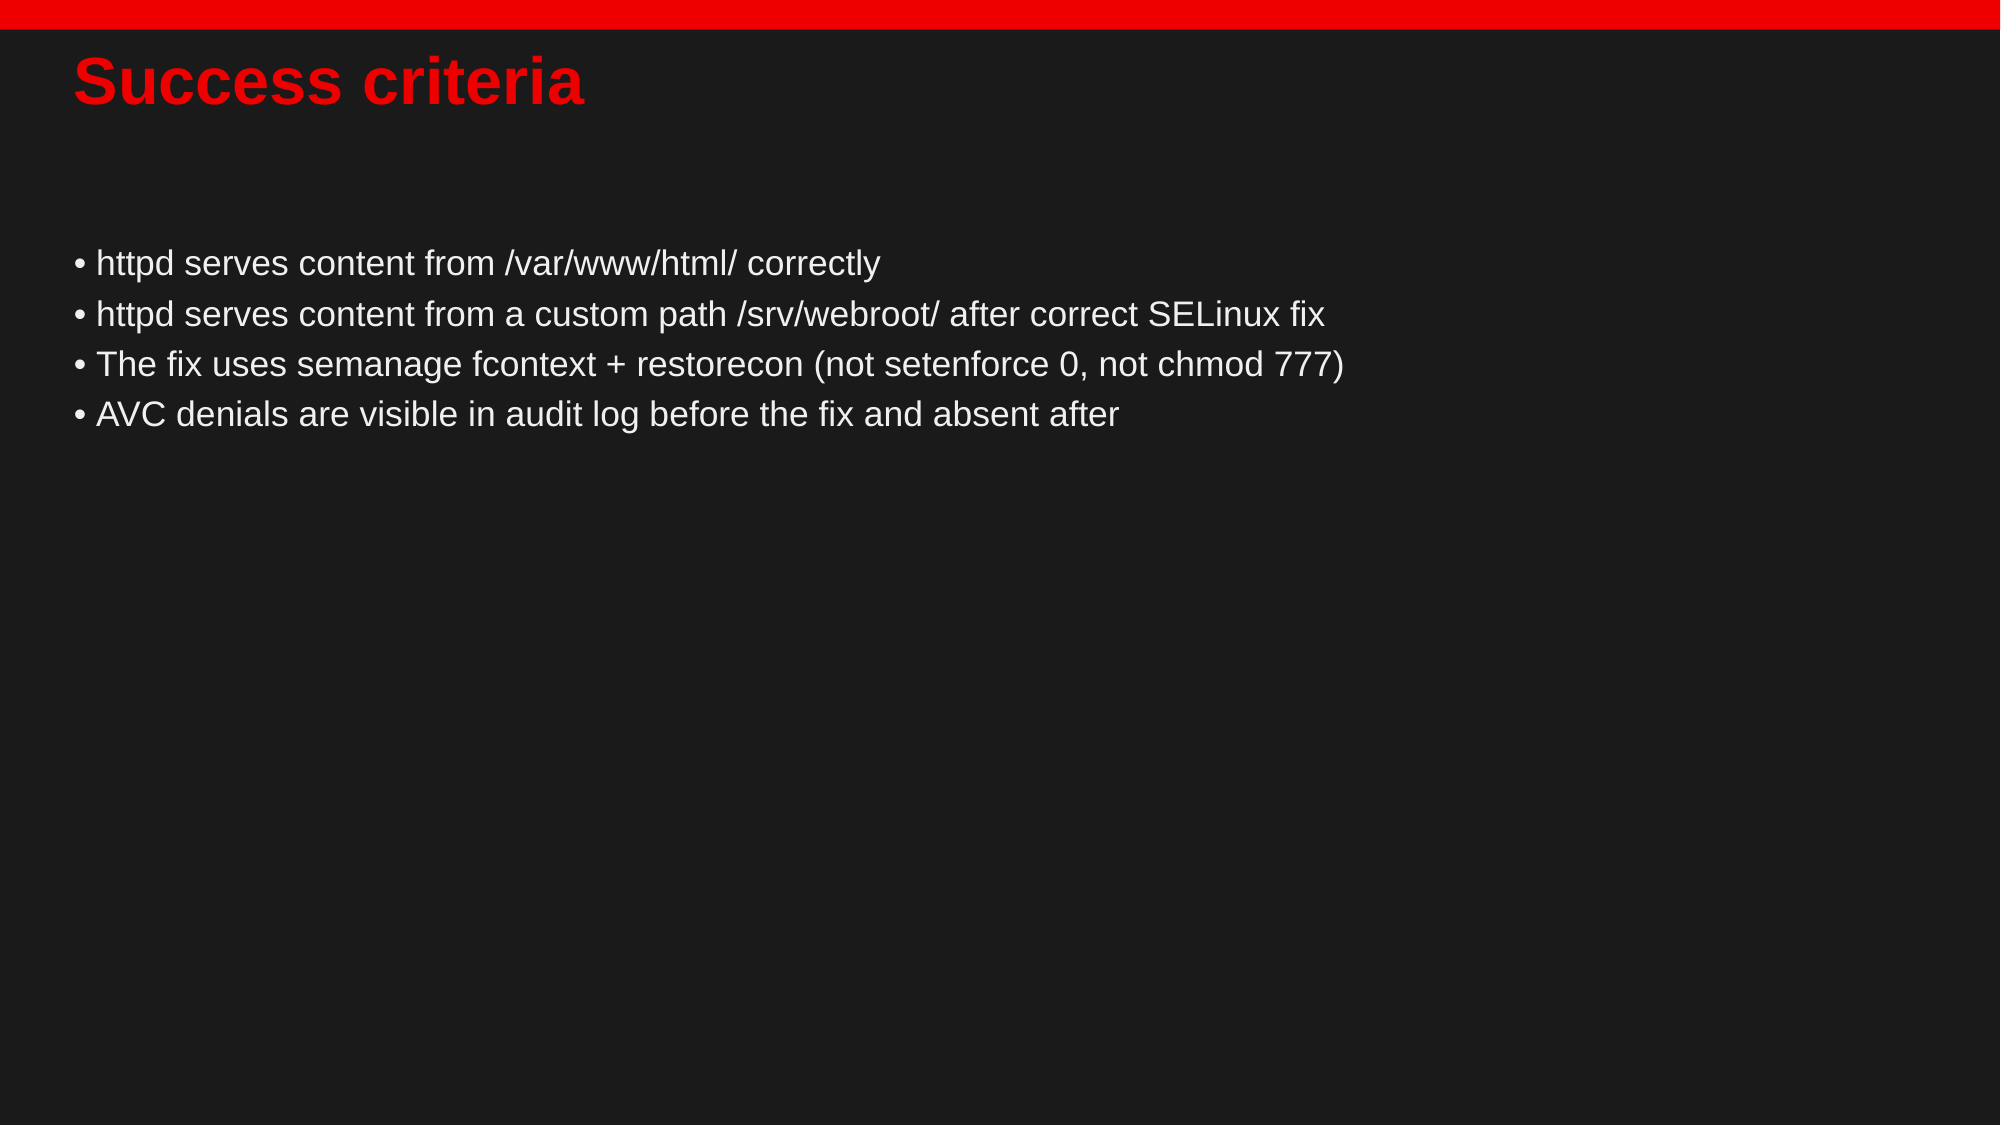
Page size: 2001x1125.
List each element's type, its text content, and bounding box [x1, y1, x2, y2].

text_box • httpd serves content from /var/www/html/ correctly • httpd serves content from a custom path /srv/webroot/ after correct SELinux fix • The fix uses semanage fcontext + restorecon (not setenforce 0, not chmod 777) • AVC denials are visible in audit log before the fix and absent after [59, 236, 1942, 1037]
text_box Success criteria [59, 36, 1942, 208]
text_box [0, 0, 2001, 30]
